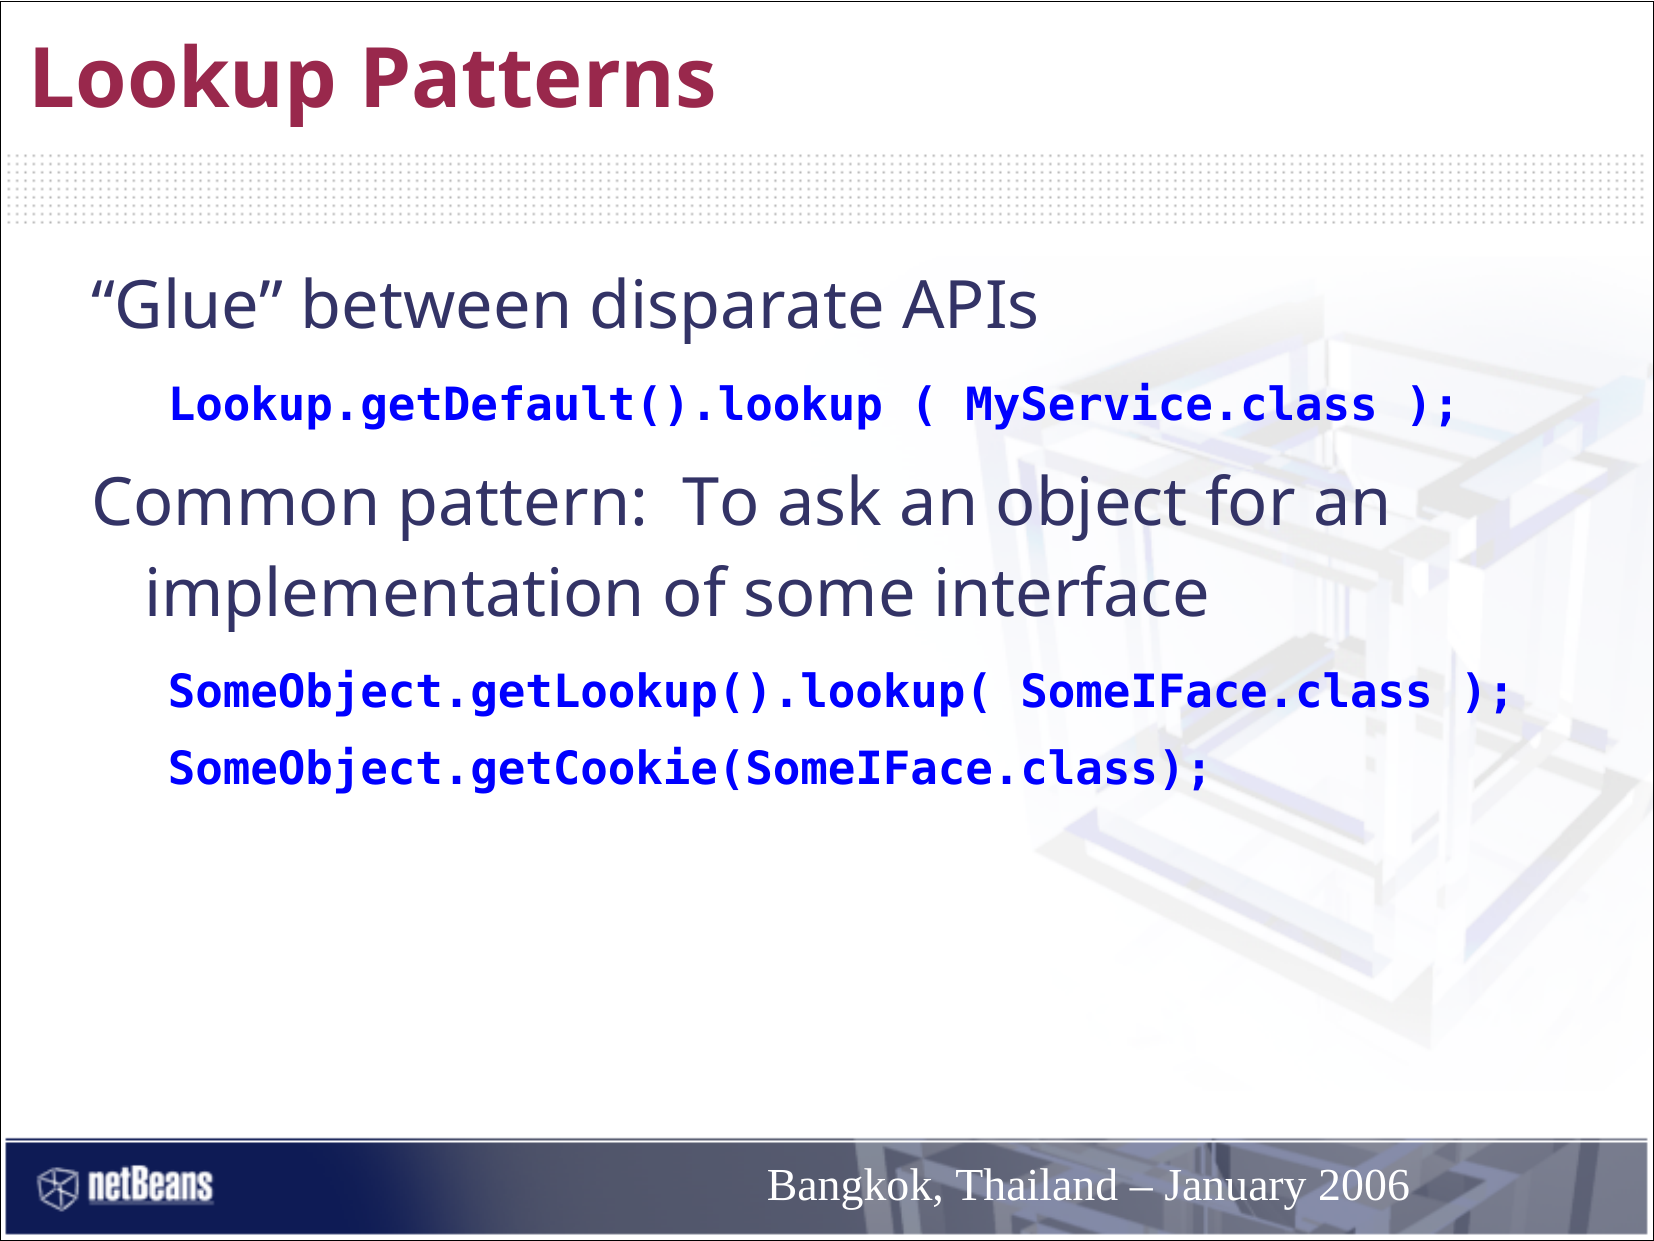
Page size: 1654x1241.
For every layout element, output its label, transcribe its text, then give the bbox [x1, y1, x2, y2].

list “Glue” between disparate APIs Lookup.getDefault().lookup ( MyService.class ); Common pattern: To ask an object for an implementation of some interface SomeObject.getLookup().lookup( SomeIFace.class ); SomeObject.getCookie(SomeIFace.class); [73, 257, 1574, 1127]
title Lookup Patterns [28, 0, 1619, 152]
picture [1, 2, 1653, 1240]
